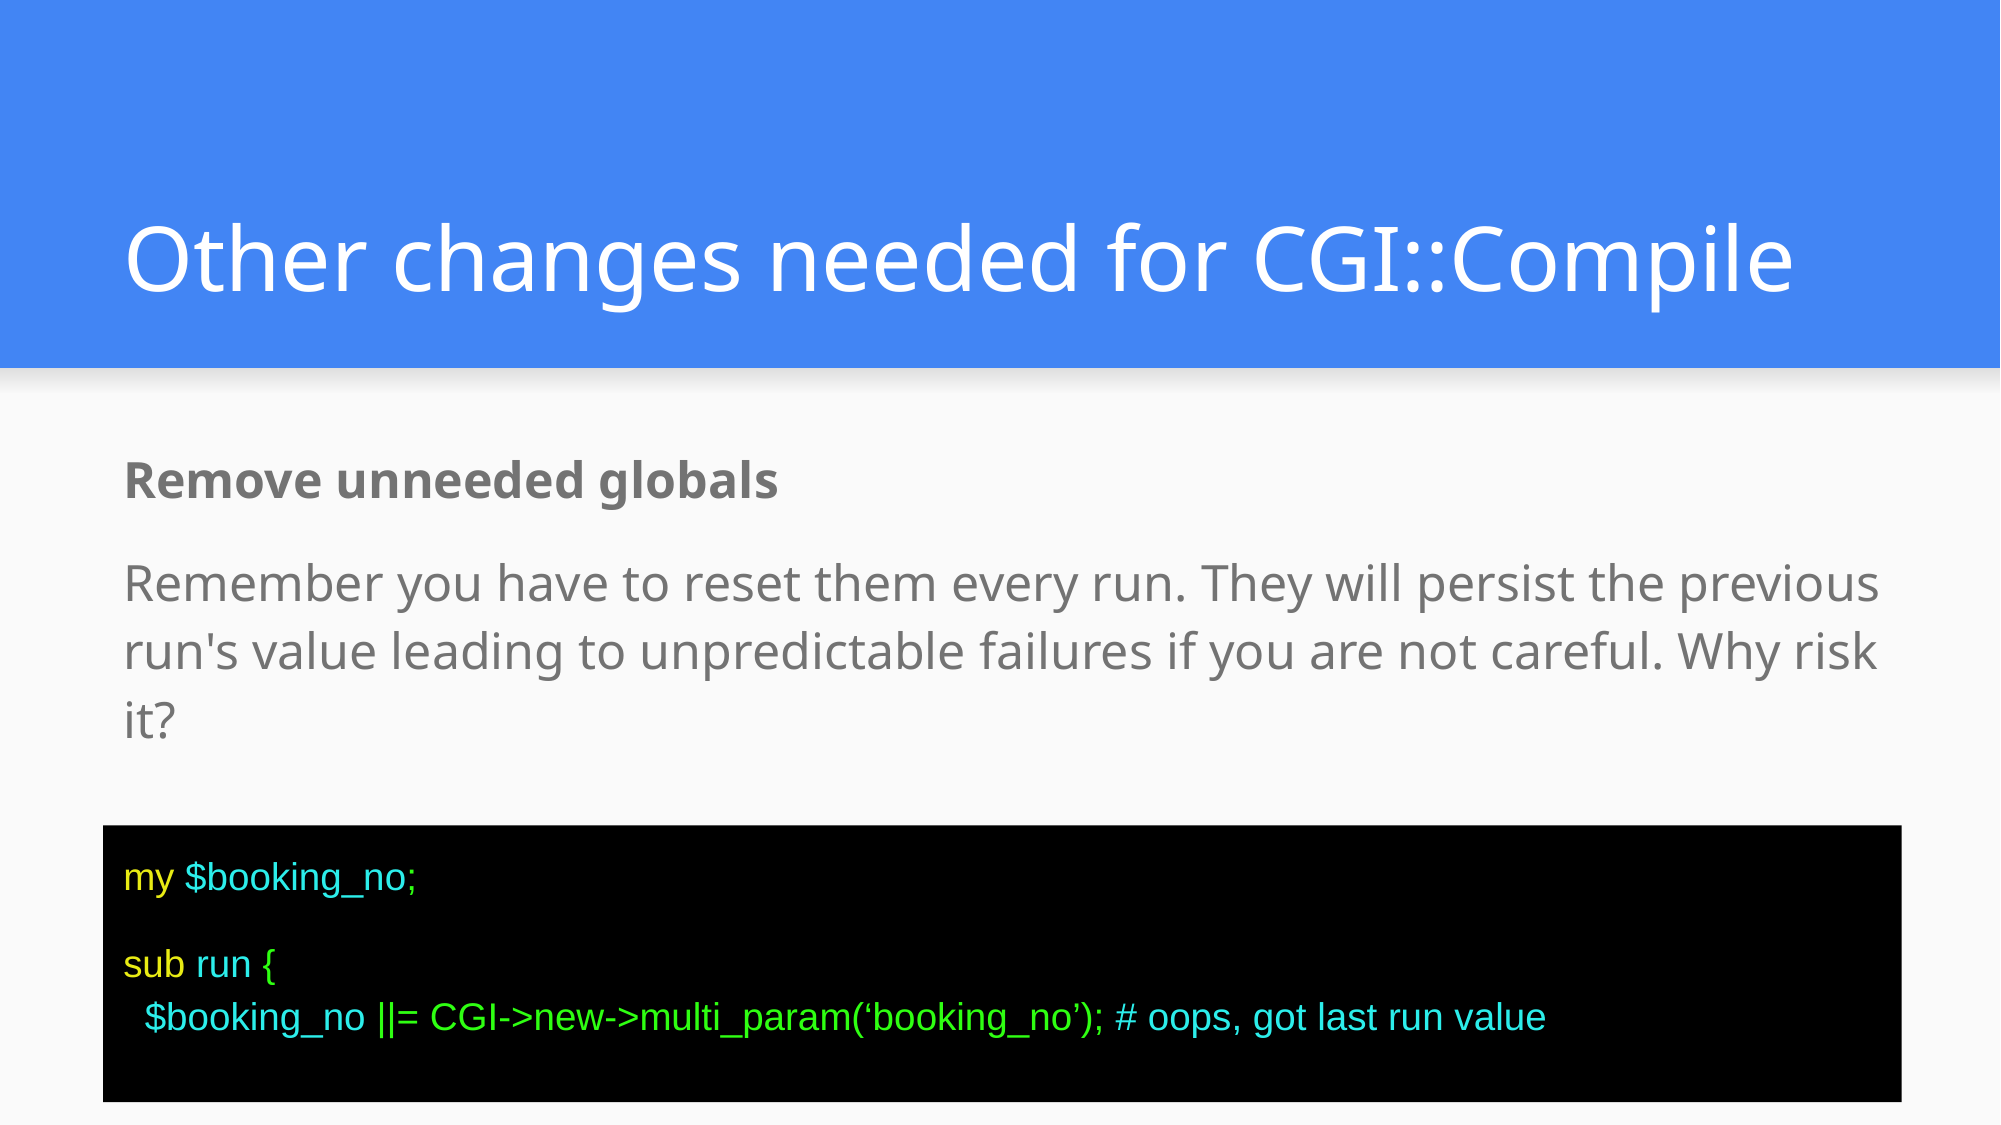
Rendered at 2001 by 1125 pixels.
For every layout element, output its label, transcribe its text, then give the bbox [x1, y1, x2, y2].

list my $booking_no; sub run { $booking_no ||= CGI->new->multi_param(‘booking_no’); # oops, got last run value [103, 825, 1902, 1103]
title Other changes needed for CGI::Compile [103, 161, 1902, 330]
list Remove unneeded globals Remember you have to reset them every run. They will persist the previous run's value leading to unpredictable failures if you are not careful. Why risk it? [103, 419, 1902, 813]
